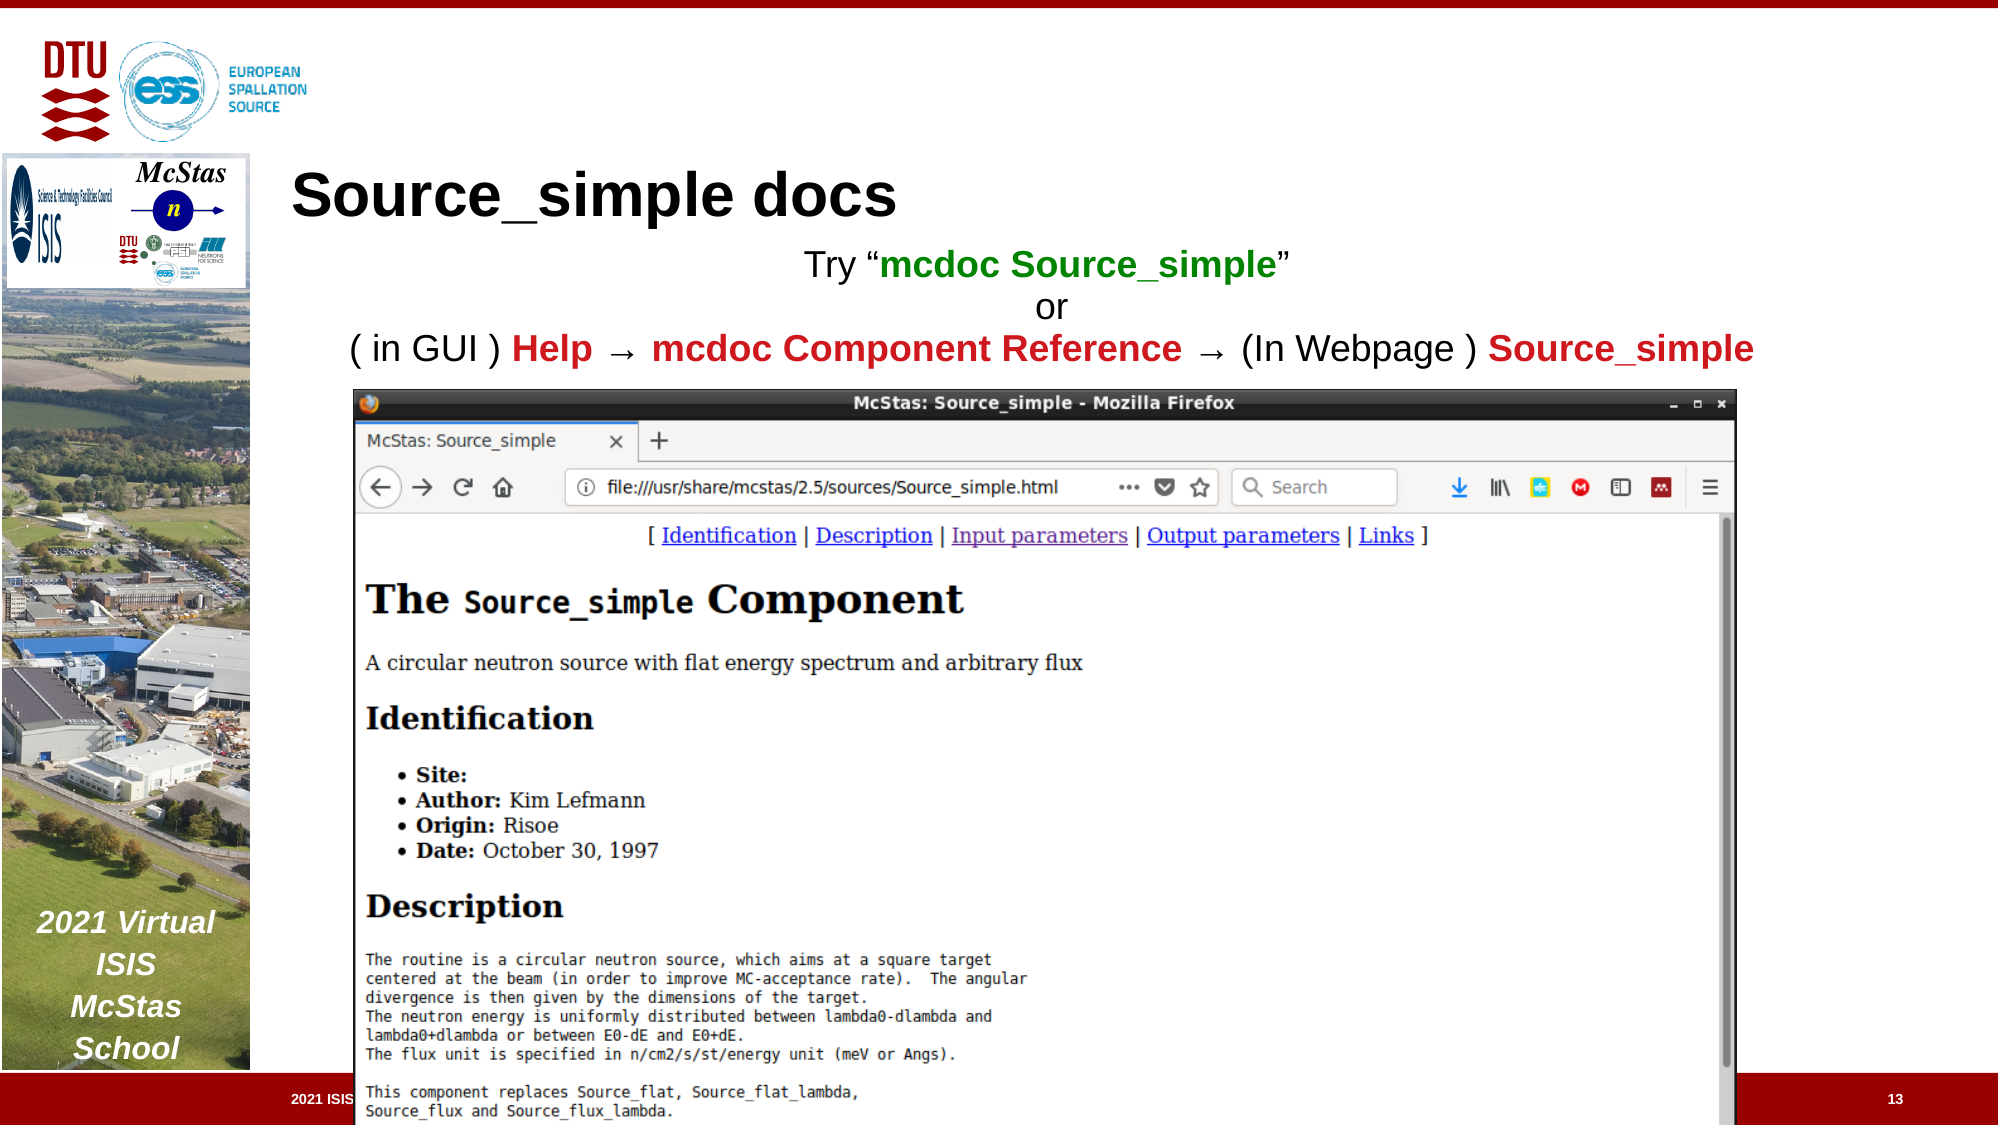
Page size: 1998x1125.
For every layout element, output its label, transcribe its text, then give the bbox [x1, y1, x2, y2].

picture [118, 161, 238, 232]
slide_number <number> [1887, 1088, 1909, 1110]
picture [140, 235, 226, 286]
picture [10, 163, 112, 264]
picture [163, 243, 197, 257]
text_box Try “mcdoc Source_simple” or ( in GUI ) Help → mcdoc Component Reference → (In Webpage ) Source_simple [236, 236, 1878, 378]
picture [2, 153, 250, 1070]
title Source_simple docs [291, 69, 1819, 230]
picture [119, 41, 307, 142]
picture [353, 389, 1737, 1125]
